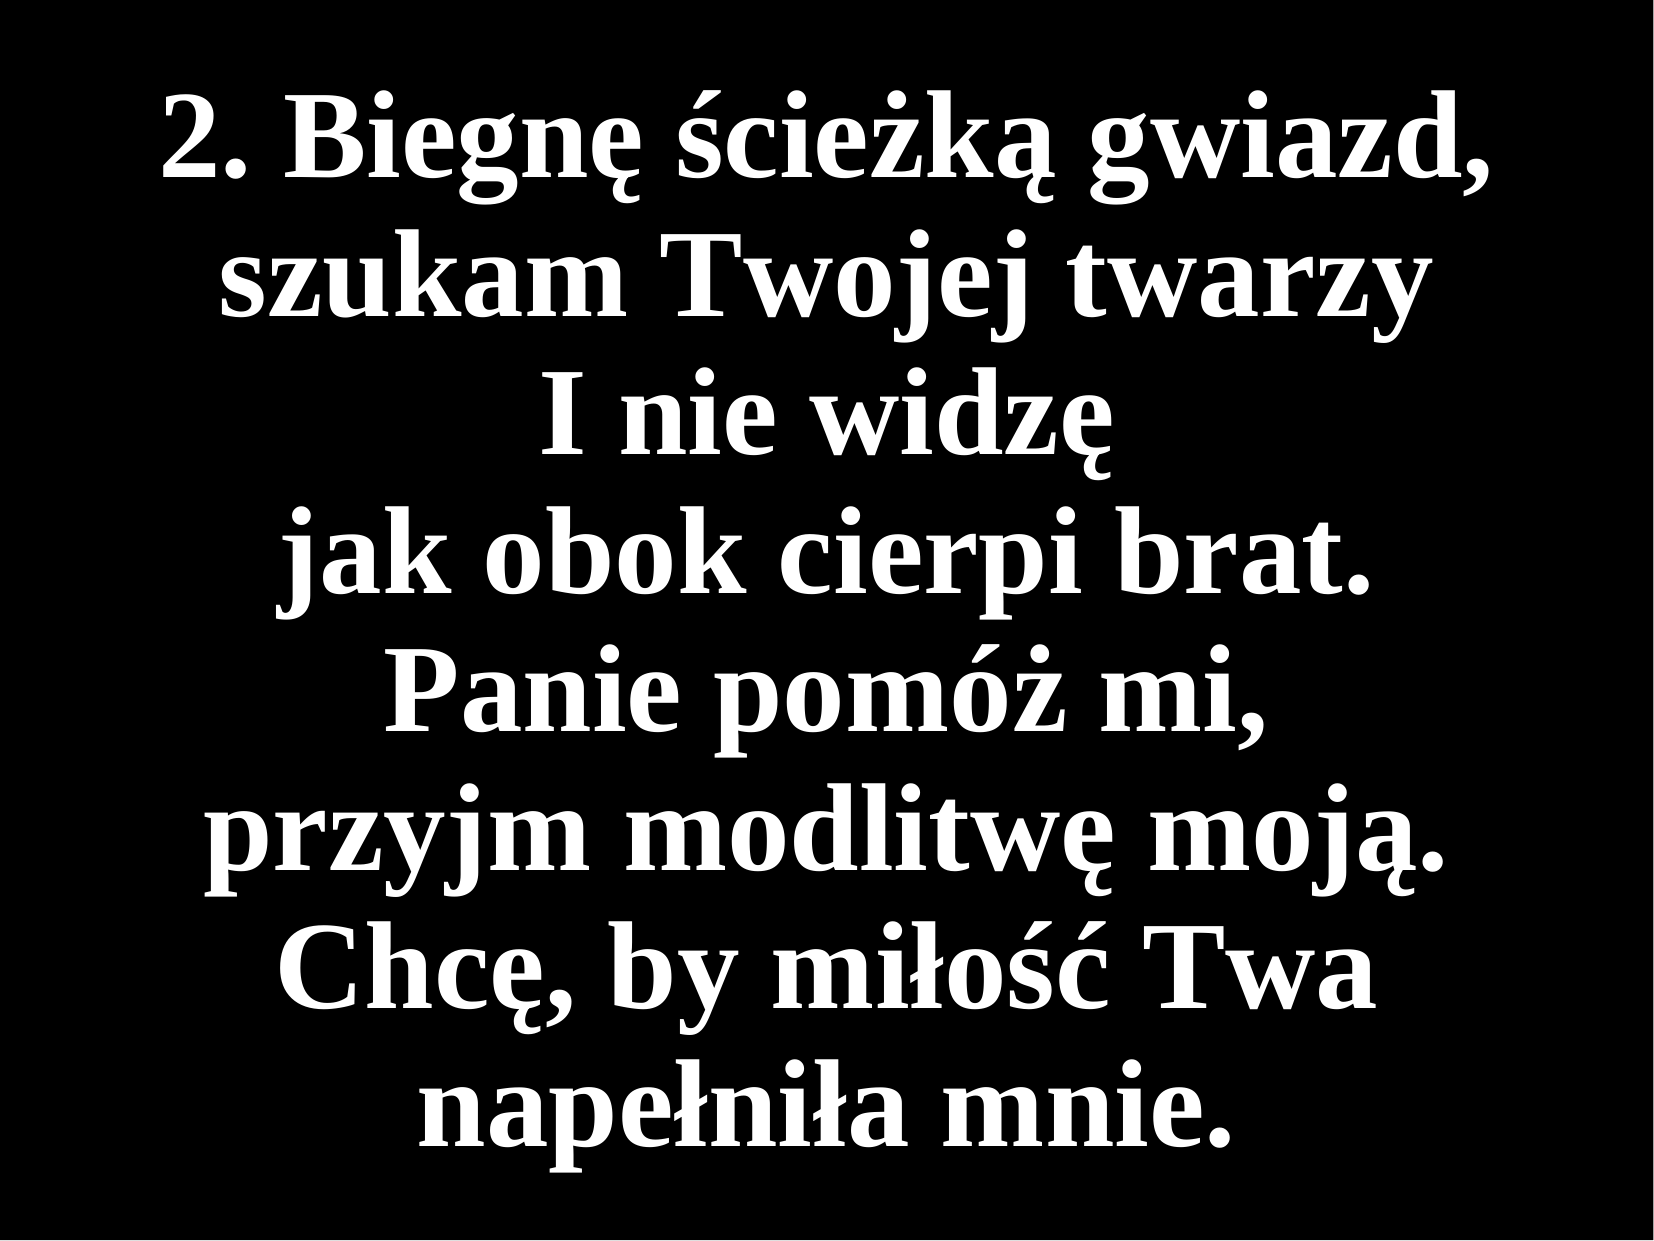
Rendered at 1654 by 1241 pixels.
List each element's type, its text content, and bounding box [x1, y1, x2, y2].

title 2. Biegnę ścieżką gwiazd, szukam Twojej twarzy I nie widzę jak obok cierpi brat. Panie pomóż mi, przyjm modlitwę moją. Chcę, by miłość Twa napełniła mnie. [0, 0, 1654, 1241]
